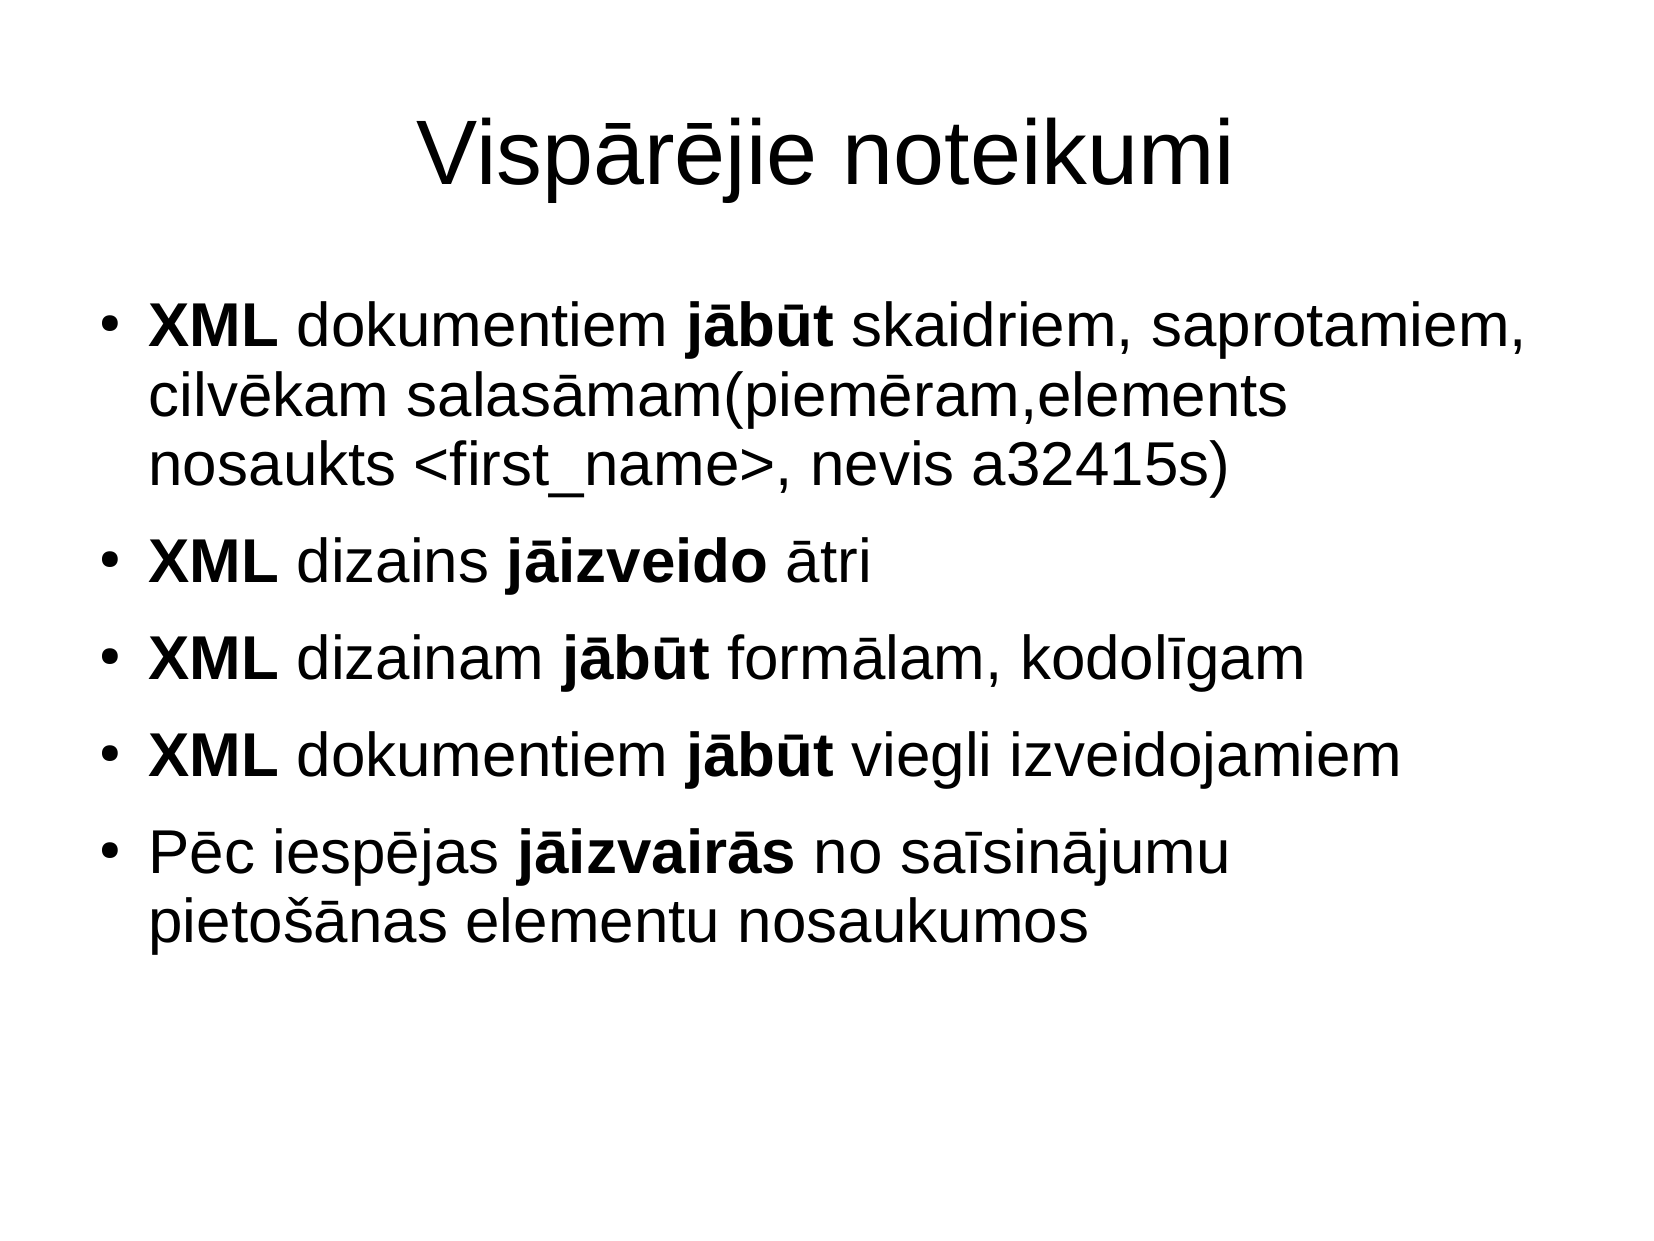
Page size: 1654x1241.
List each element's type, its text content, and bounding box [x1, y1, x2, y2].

list XML dokumentiem jābūt skaidriem, saprotamiem, cilvēkam salasāmam(piemēram,elements nosaukts <first_name>, nevis a32415s) XML dizains jāizveido ātri XML dizainam jābūt formālam, kodolīgam XML dokumentiem jābūt viegli izveidojamiem Pēc iespējas jāizvairās no saīsinājumu pietošānas elementu nosaukumos [82, 290, 1538, 1010]
title Vispārējie noteikumi [82, 49, 1571, 257]
